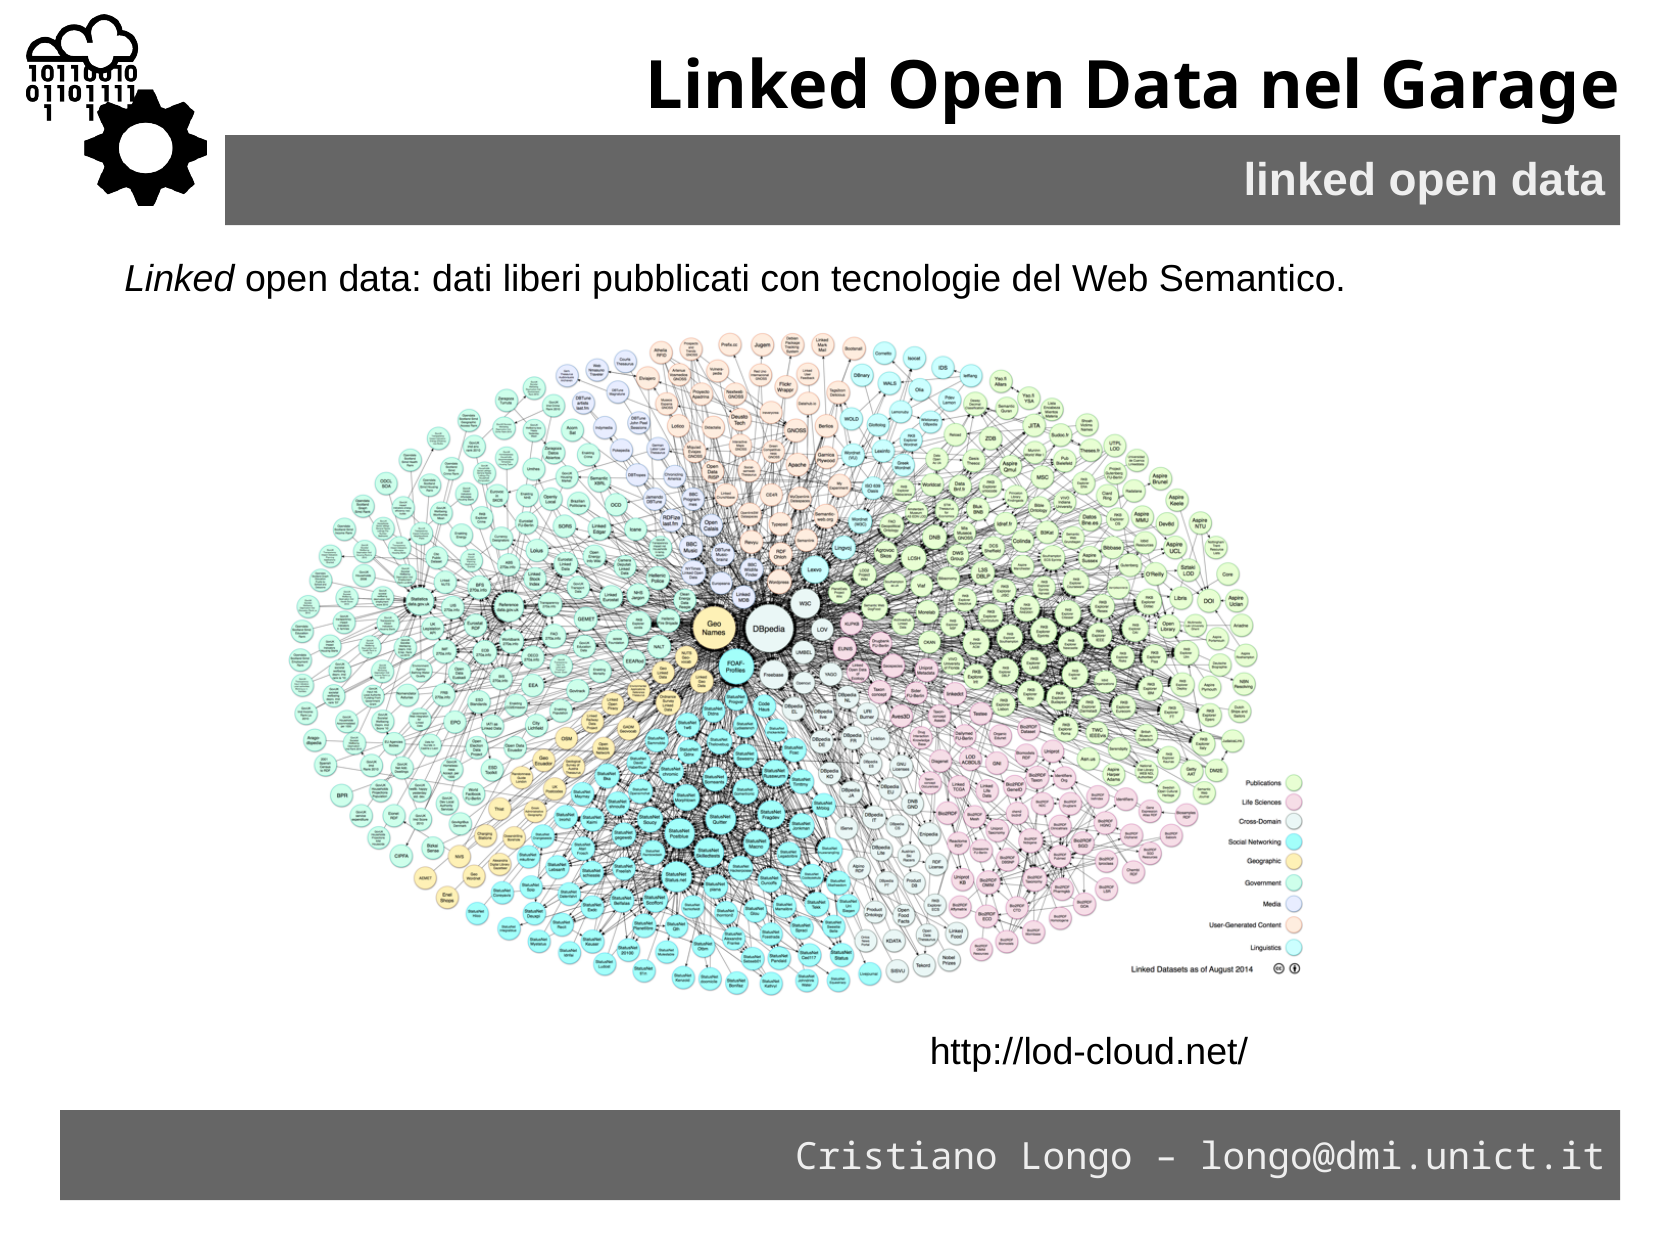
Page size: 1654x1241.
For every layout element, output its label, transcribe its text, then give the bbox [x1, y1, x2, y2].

text_box Linked Open Data nel Garage [285, 30, 1636, 123]
text_box http://lod-cloud.net/ [915, 1023, 1264, 1081]
text_box Cristiano Longo – longo@dmi.unict.it [60, 1110, 1621, 1201]
picture [26, 14, 207, 206]
text_box Linked open data: dati liberi pubblicati con tecnologie del Web Semantico. [109, 249, 1565, 307]
picture [285, 329, 1306, 999]
text_box linked open data [225, 135, 1621, 226]
